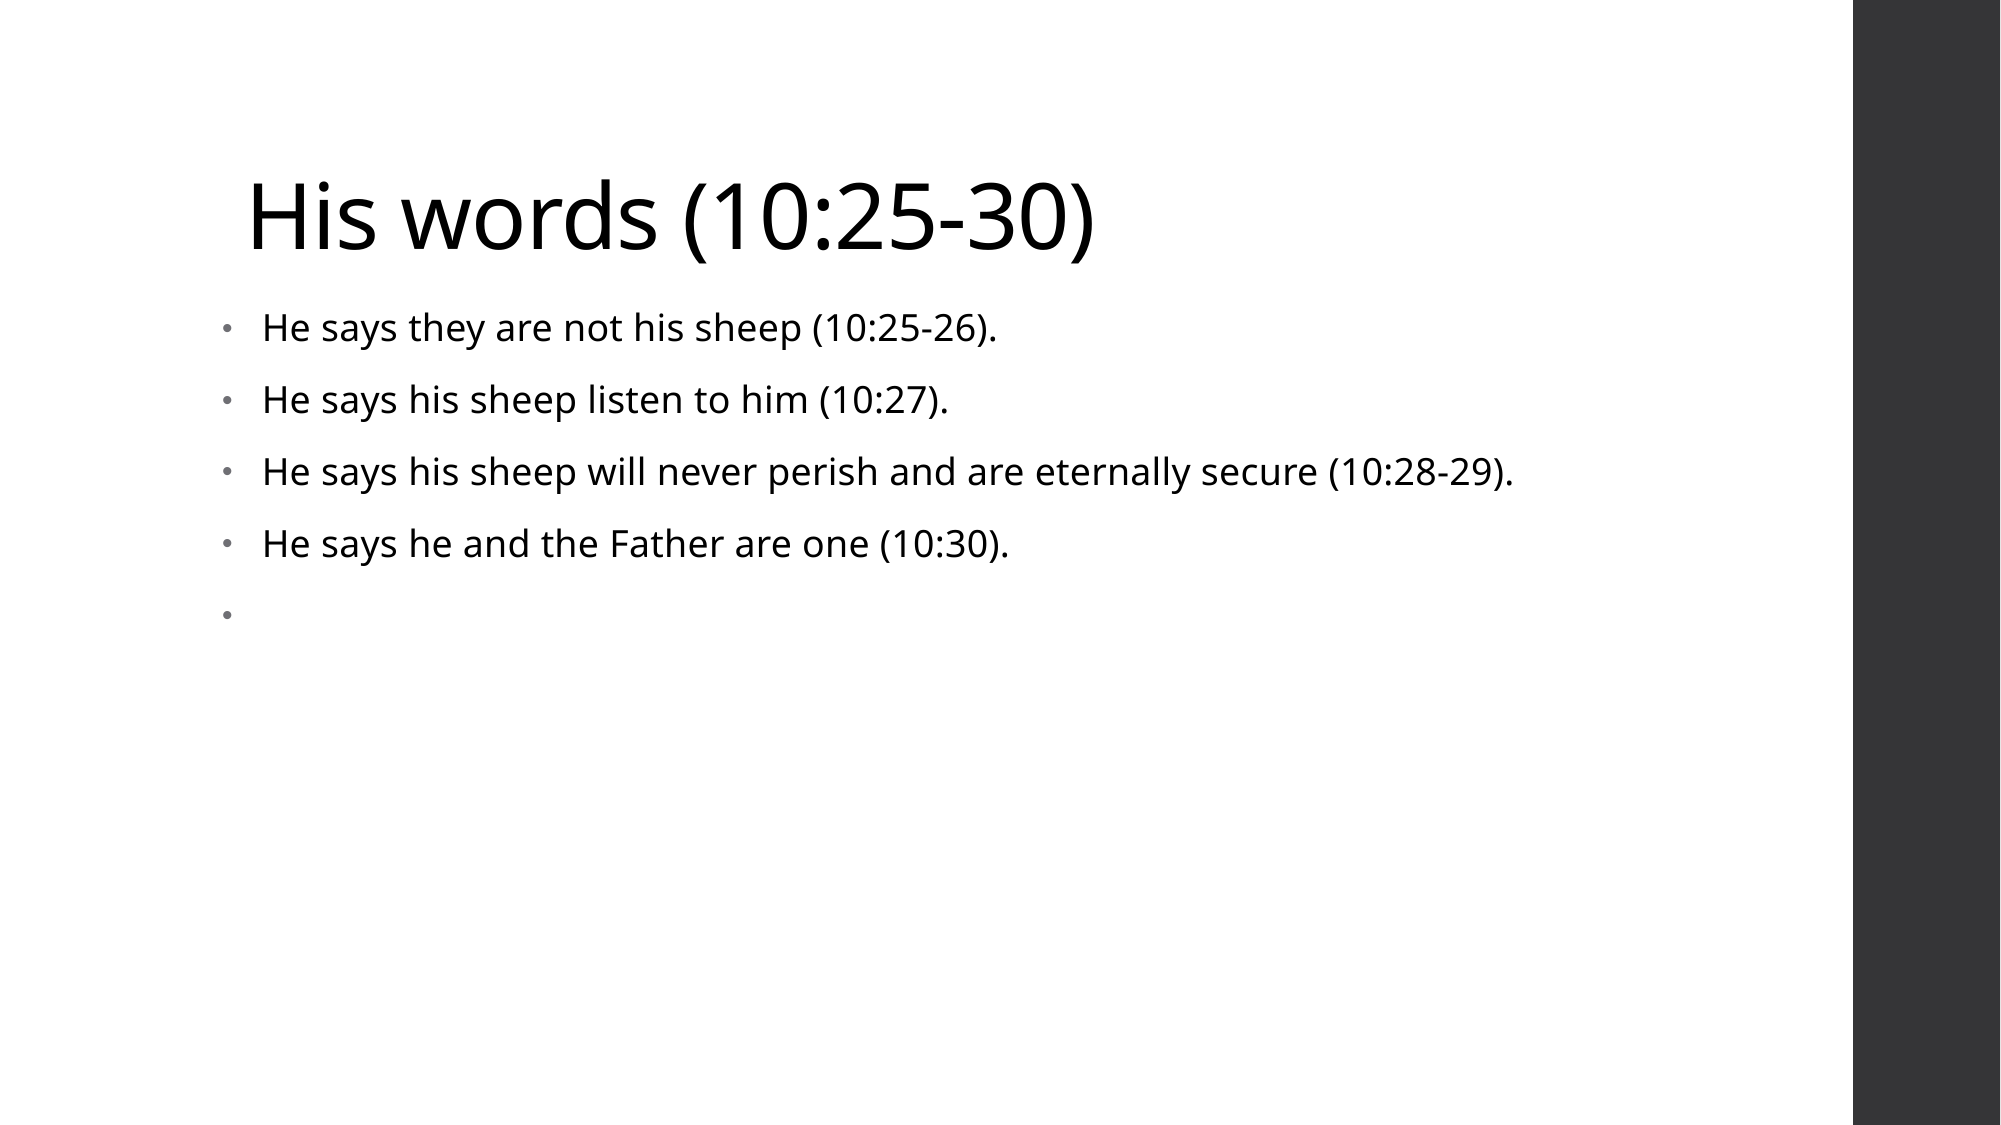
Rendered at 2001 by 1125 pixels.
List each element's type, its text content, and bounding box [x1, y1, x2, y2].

title His words (10:25-30) [206, 60, 1797, 278]
list He says they are not his sheep (10:25-26). He says his sheep listen to him (10:27). He says his sheep will never perish and are eternally secure (10:28-29). He says he and the Father are one (10:30). [206, 299, 1617, 1014]
